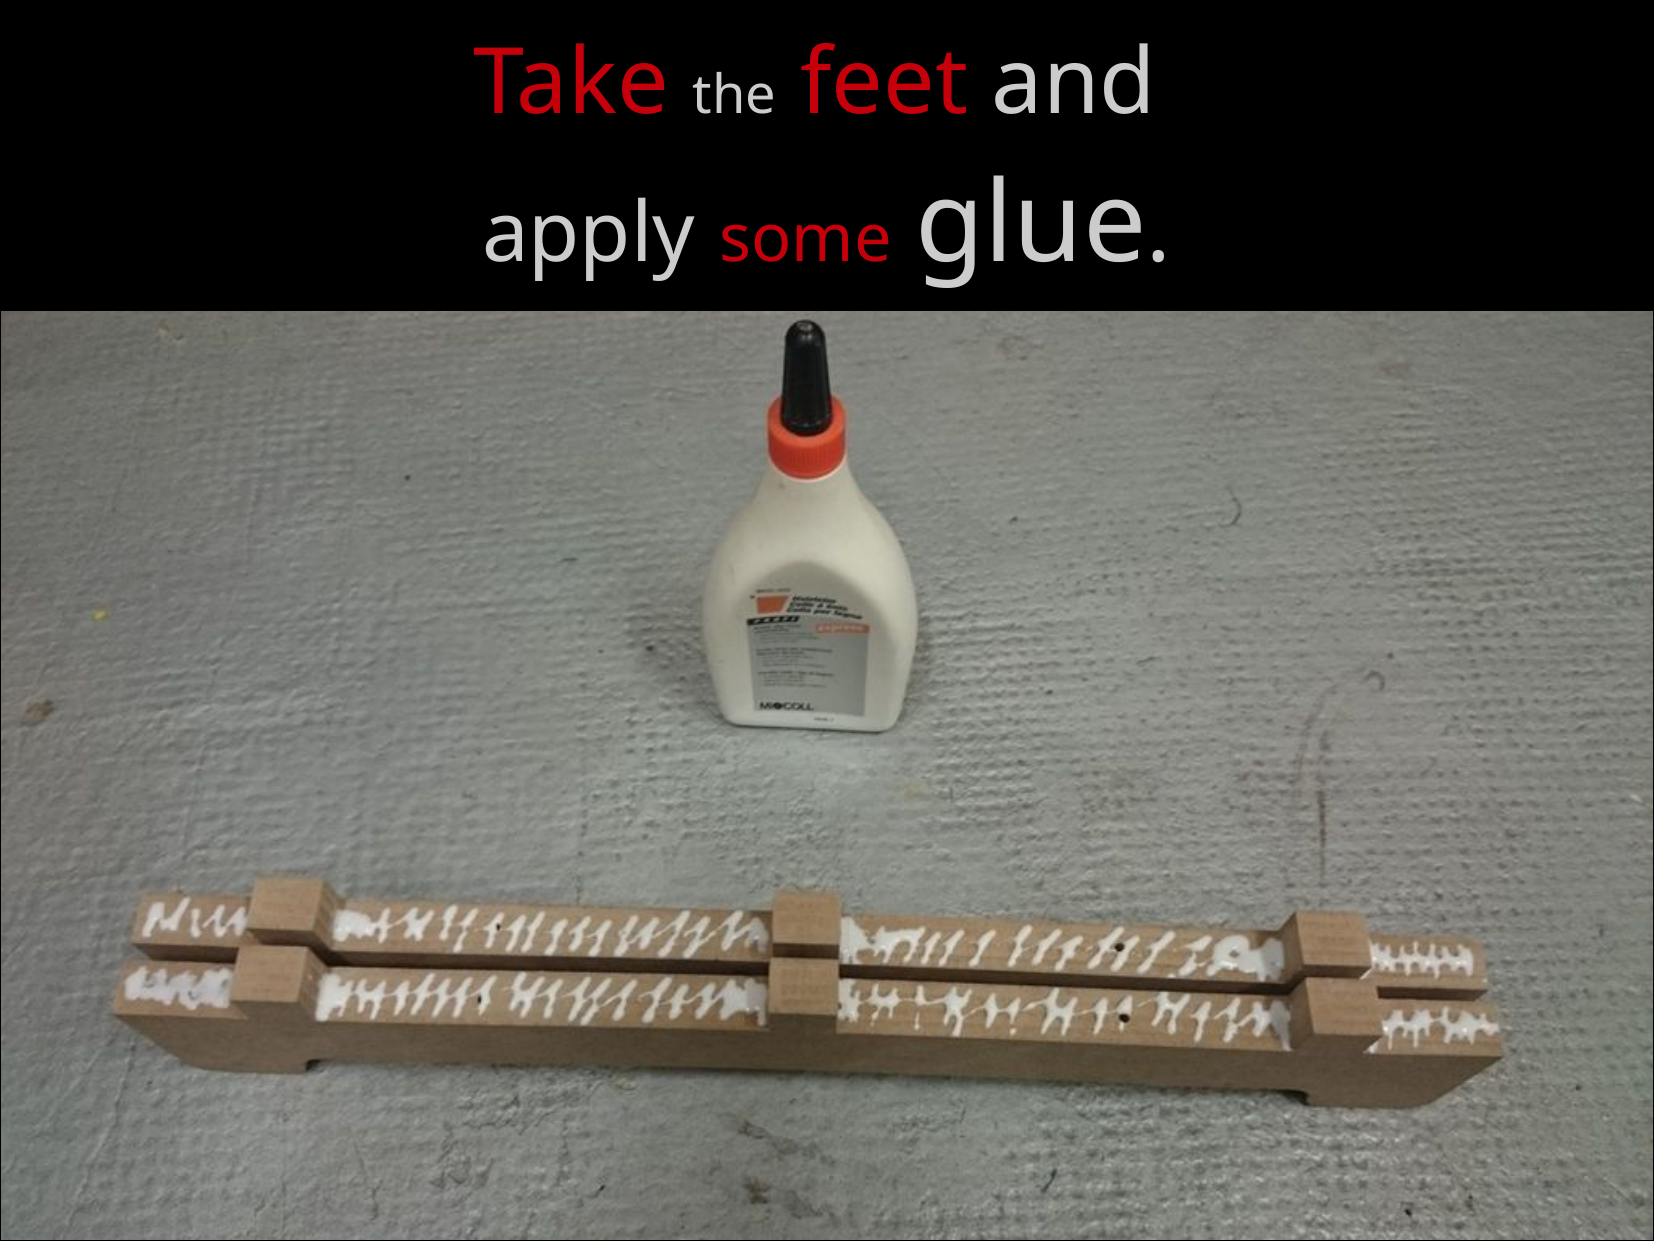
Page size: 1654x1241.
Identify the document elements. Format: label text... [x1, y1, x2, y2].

title Take the feet and apply some glue. [0, 0, 1654, 311]
picture [0, 311, 1654, 1241]
